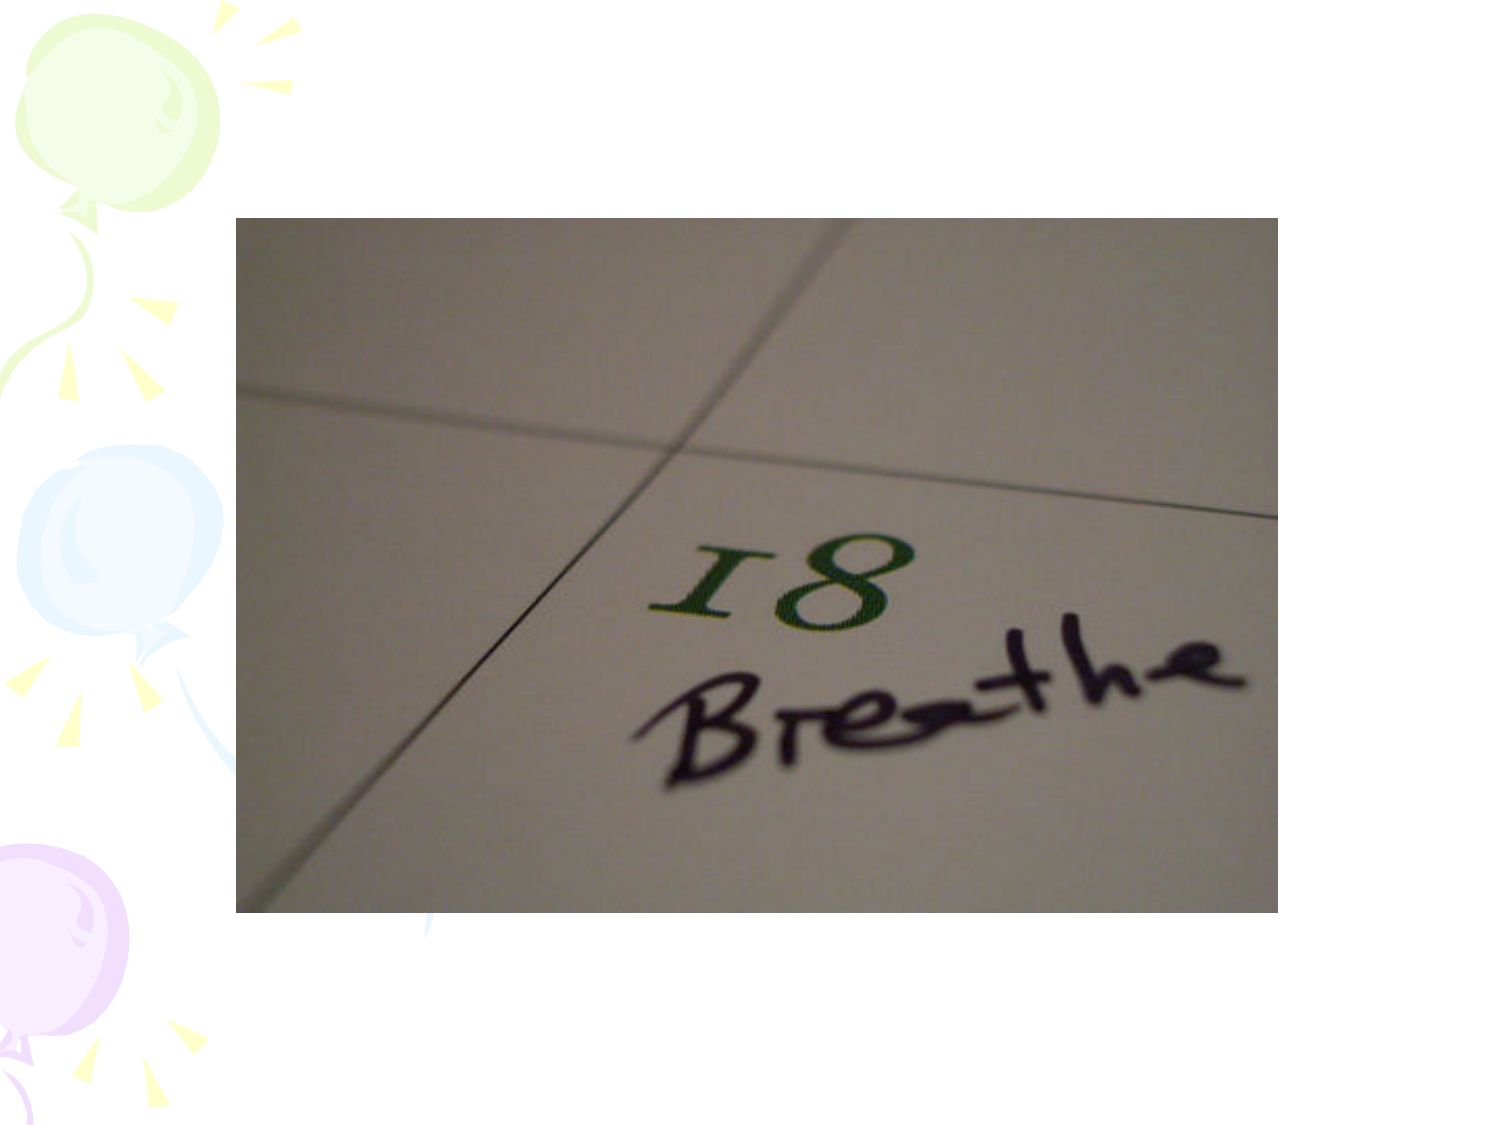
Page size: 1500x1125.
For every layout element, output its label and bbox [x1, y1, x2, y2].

picture [236, 218, 1278, 913]
